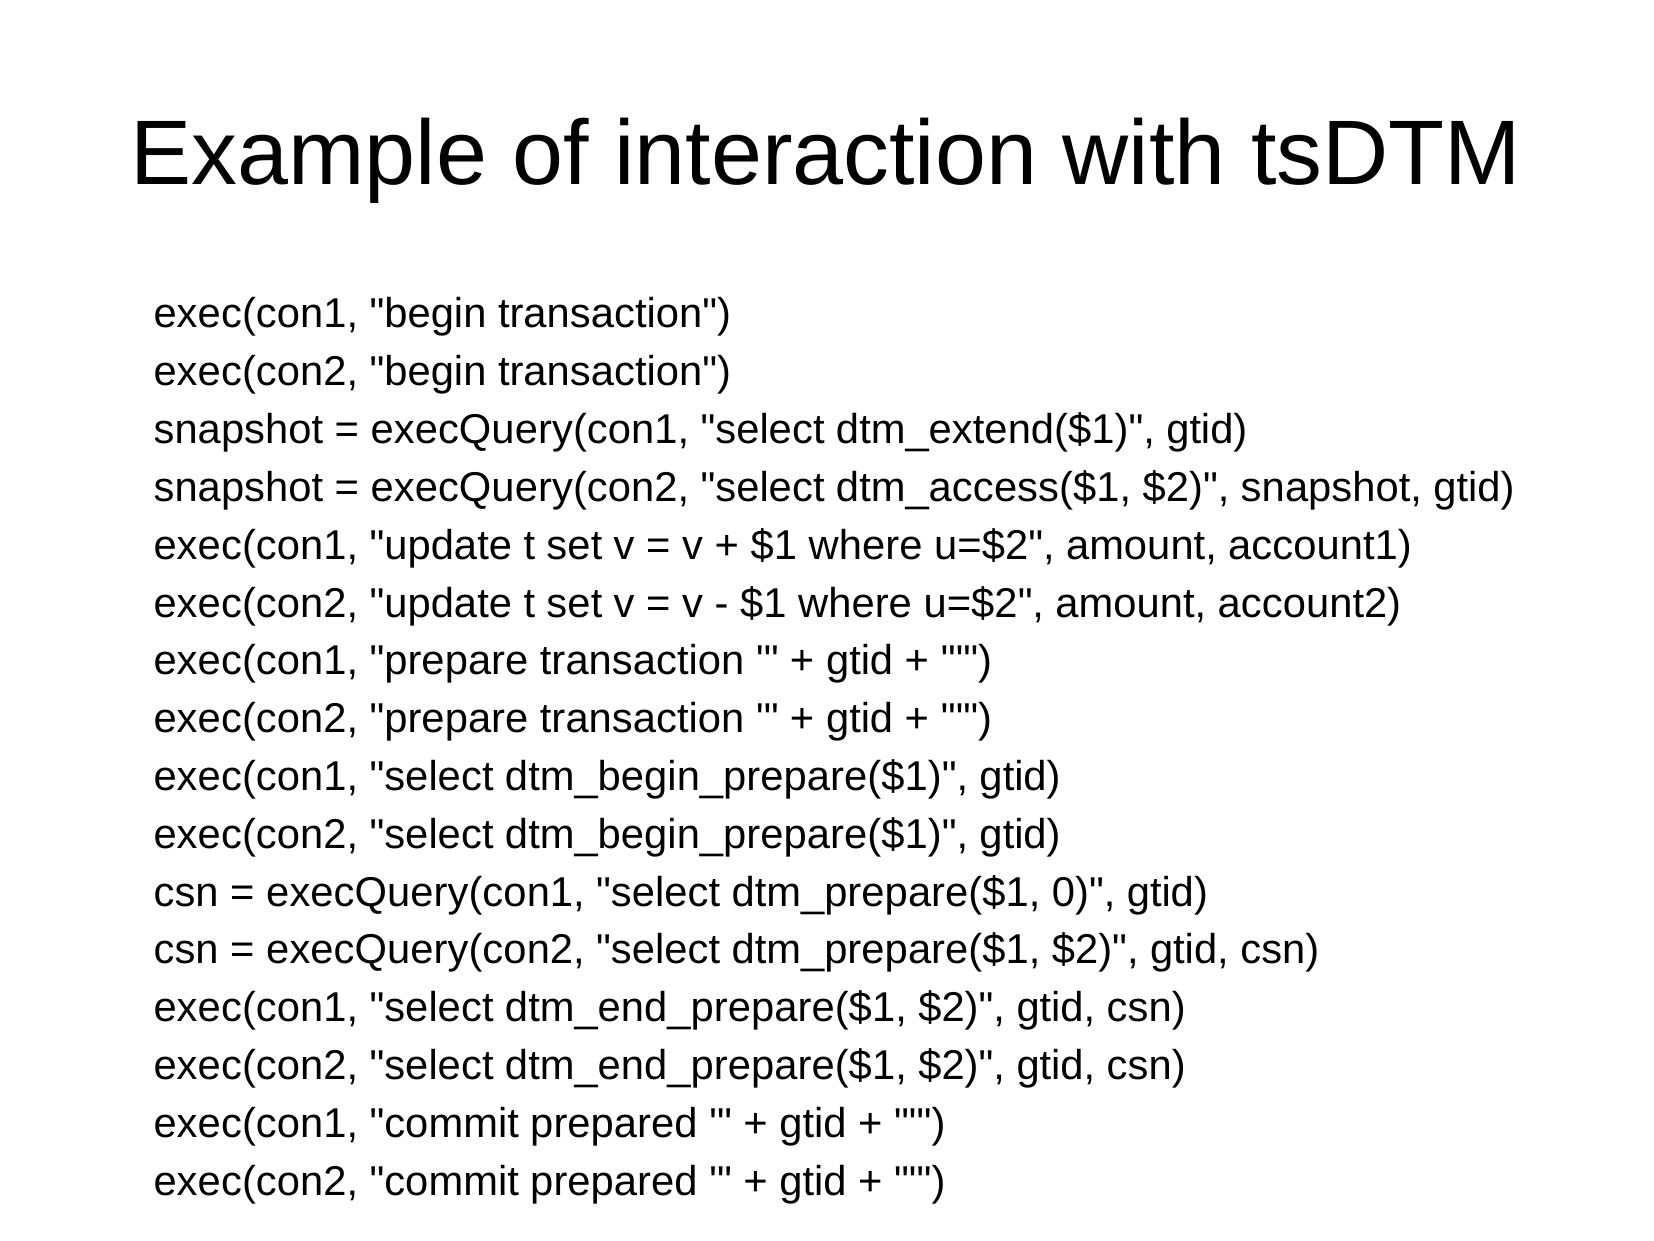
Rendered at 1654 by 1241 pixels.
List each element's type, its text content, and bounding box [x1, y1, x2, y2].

list exec(con1, "begin transaction") exec(con2, "begin transaction") snapshot = execQuery(con1, "select dtm_extend($1)", gtid) snapshot = execQuery(con2, "select dtm_access($1, $2)", snapshot, gtid) exec(con1, "update t set v = v + $1 where u=$2", amount, account1) exec(con2, "update t set v = v - $1 where u=$2", amount, account2) exec(con1, "prepare transaction '" + gtid + "'") exec(con2, "prepare transaction '" + gtid + "'") exec(con1, "select dtm_begin_prepare($1)", gtid) exec(con2, "select dtm_begin_prepare($1)", gtid) csn = execQuery(con1, "select dtm_prepare($1, 0)", gtid) csn = execQuery(con2, "select dtm_prepare($1, $2)", gtid, csn) exec(con1, "select dtm_end_prepare($1, $2)", gtid, csn) exec(con2, "select dtm_end_prepare($1, $2)", gtid, csn) exec(con1, "commit prepared '" + gtid + "'") exec(con2, "commit prepared '" + gtid + "'") [82, 290, 1571, 1204]
title Example of interaction with tsDTM [82, 49, 1571, 257]
